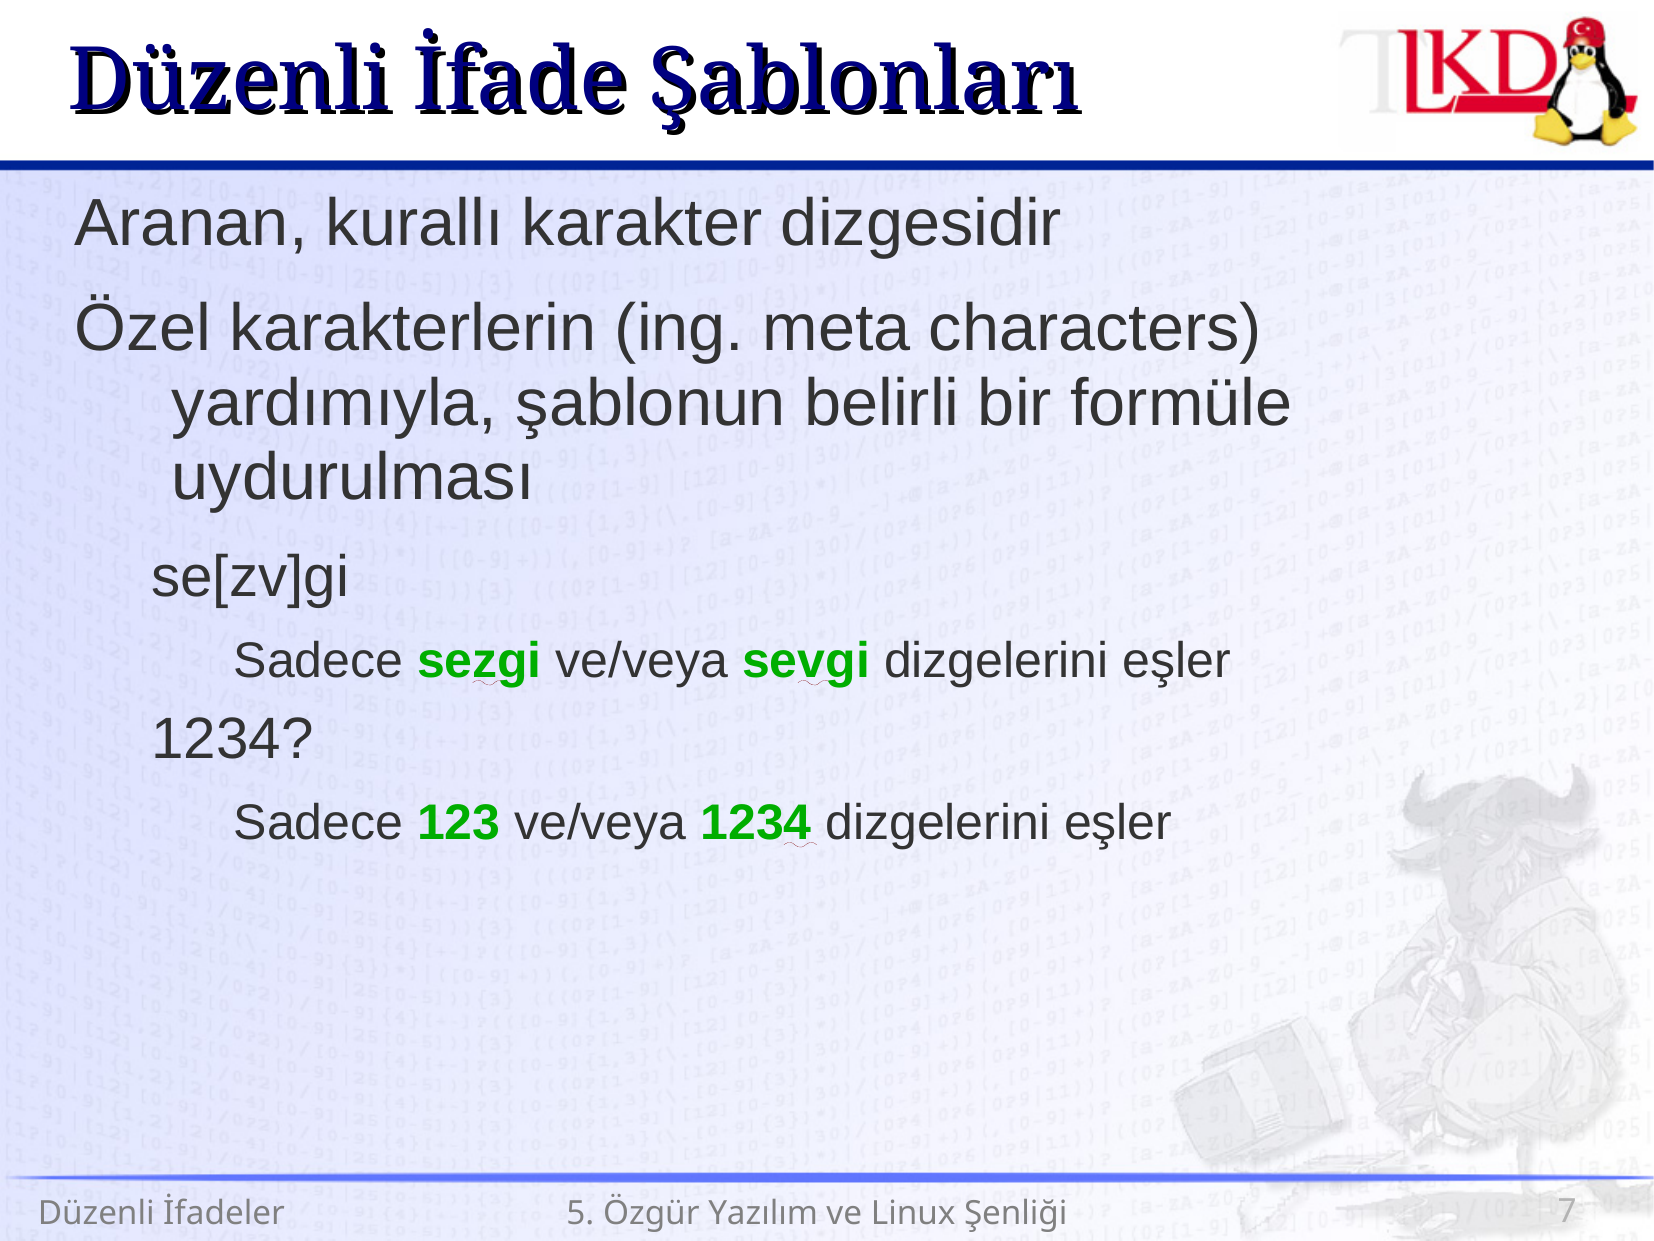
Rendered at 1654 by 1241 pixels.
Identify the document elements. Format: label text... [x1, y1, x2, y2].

title Düzenli İfade Şablonları [67, 13, 1399, 138]
picture [0, 0, 1654, 1241]
list Aranan, kurallı karakter dizgesidir Özel karakterlerin (ing. meta characters) yardımıyla, şablonun belirli bir formüle uydurulması se[zv]gi Sadece sezgi ve/veya sevgi dizgelerini eşler 1234? Sadece 123 ve/veya 1234 dizgelerini eşler [56, 185, 1595, 1127]
